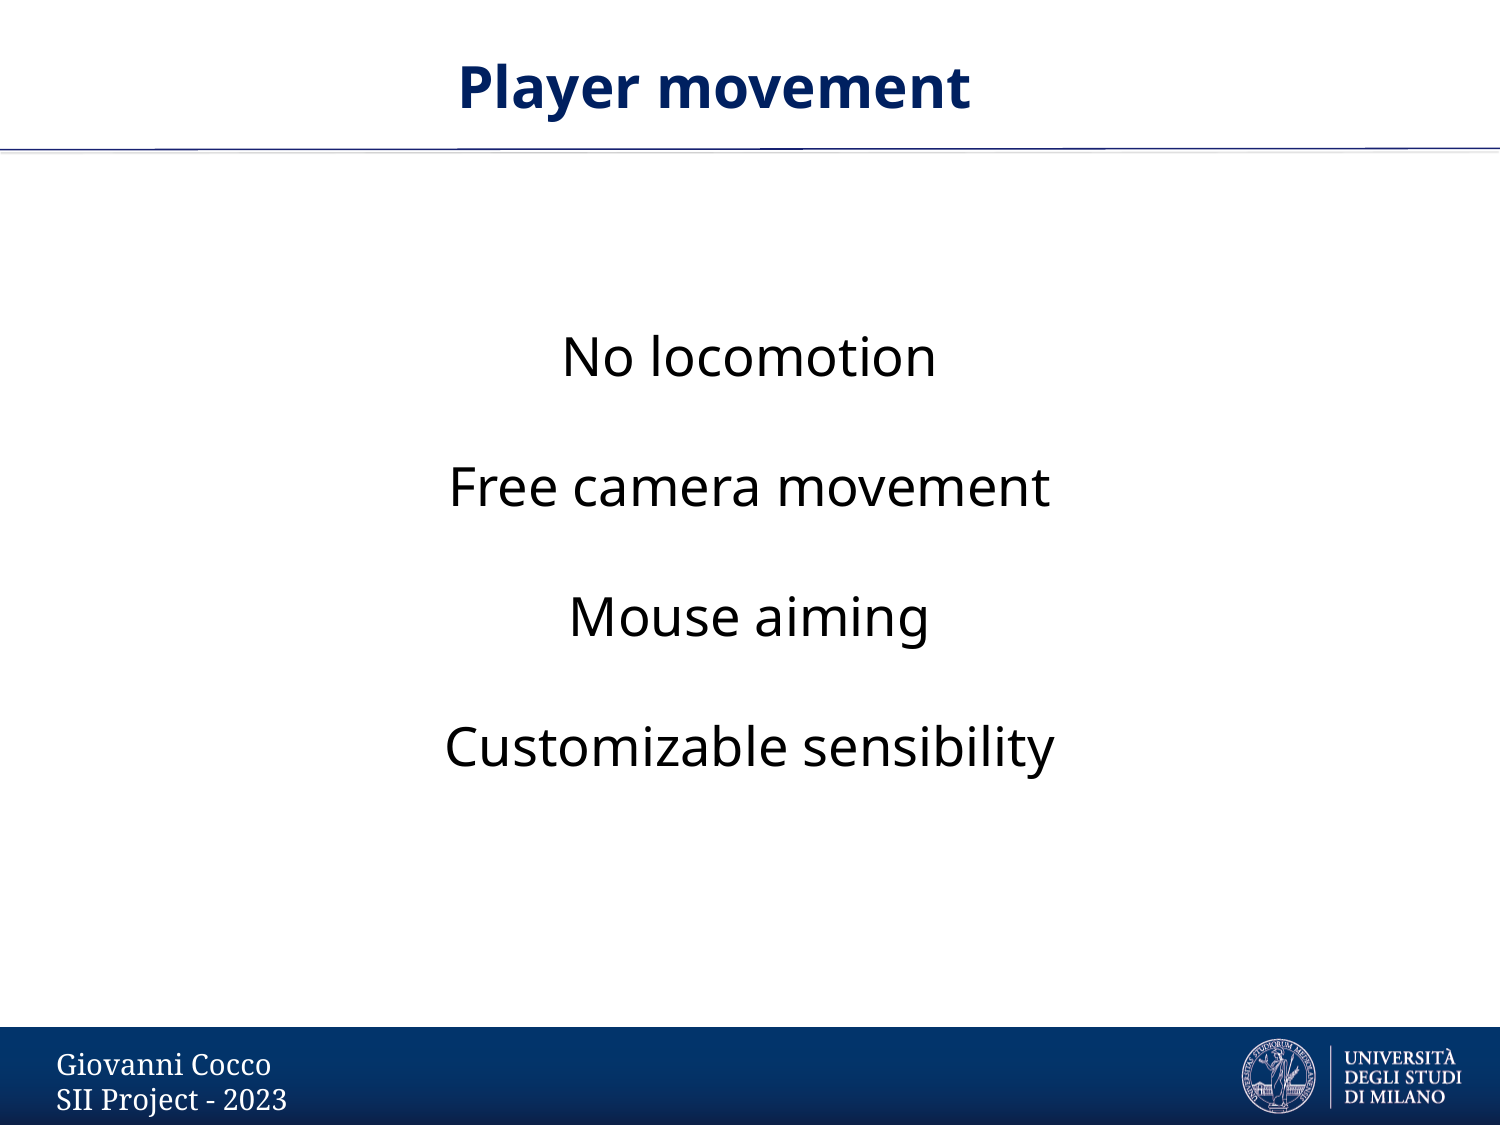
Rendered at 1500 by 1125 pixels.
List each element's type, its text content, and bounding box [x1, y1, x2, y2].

text_box No locomotion Free camera movement Mouse aiming Customizable sensibility [112, 315, 1388, 960]
picture [0, 1027, 1500, 1125]
text_box Player movement [29, 43, 1400, 128]
